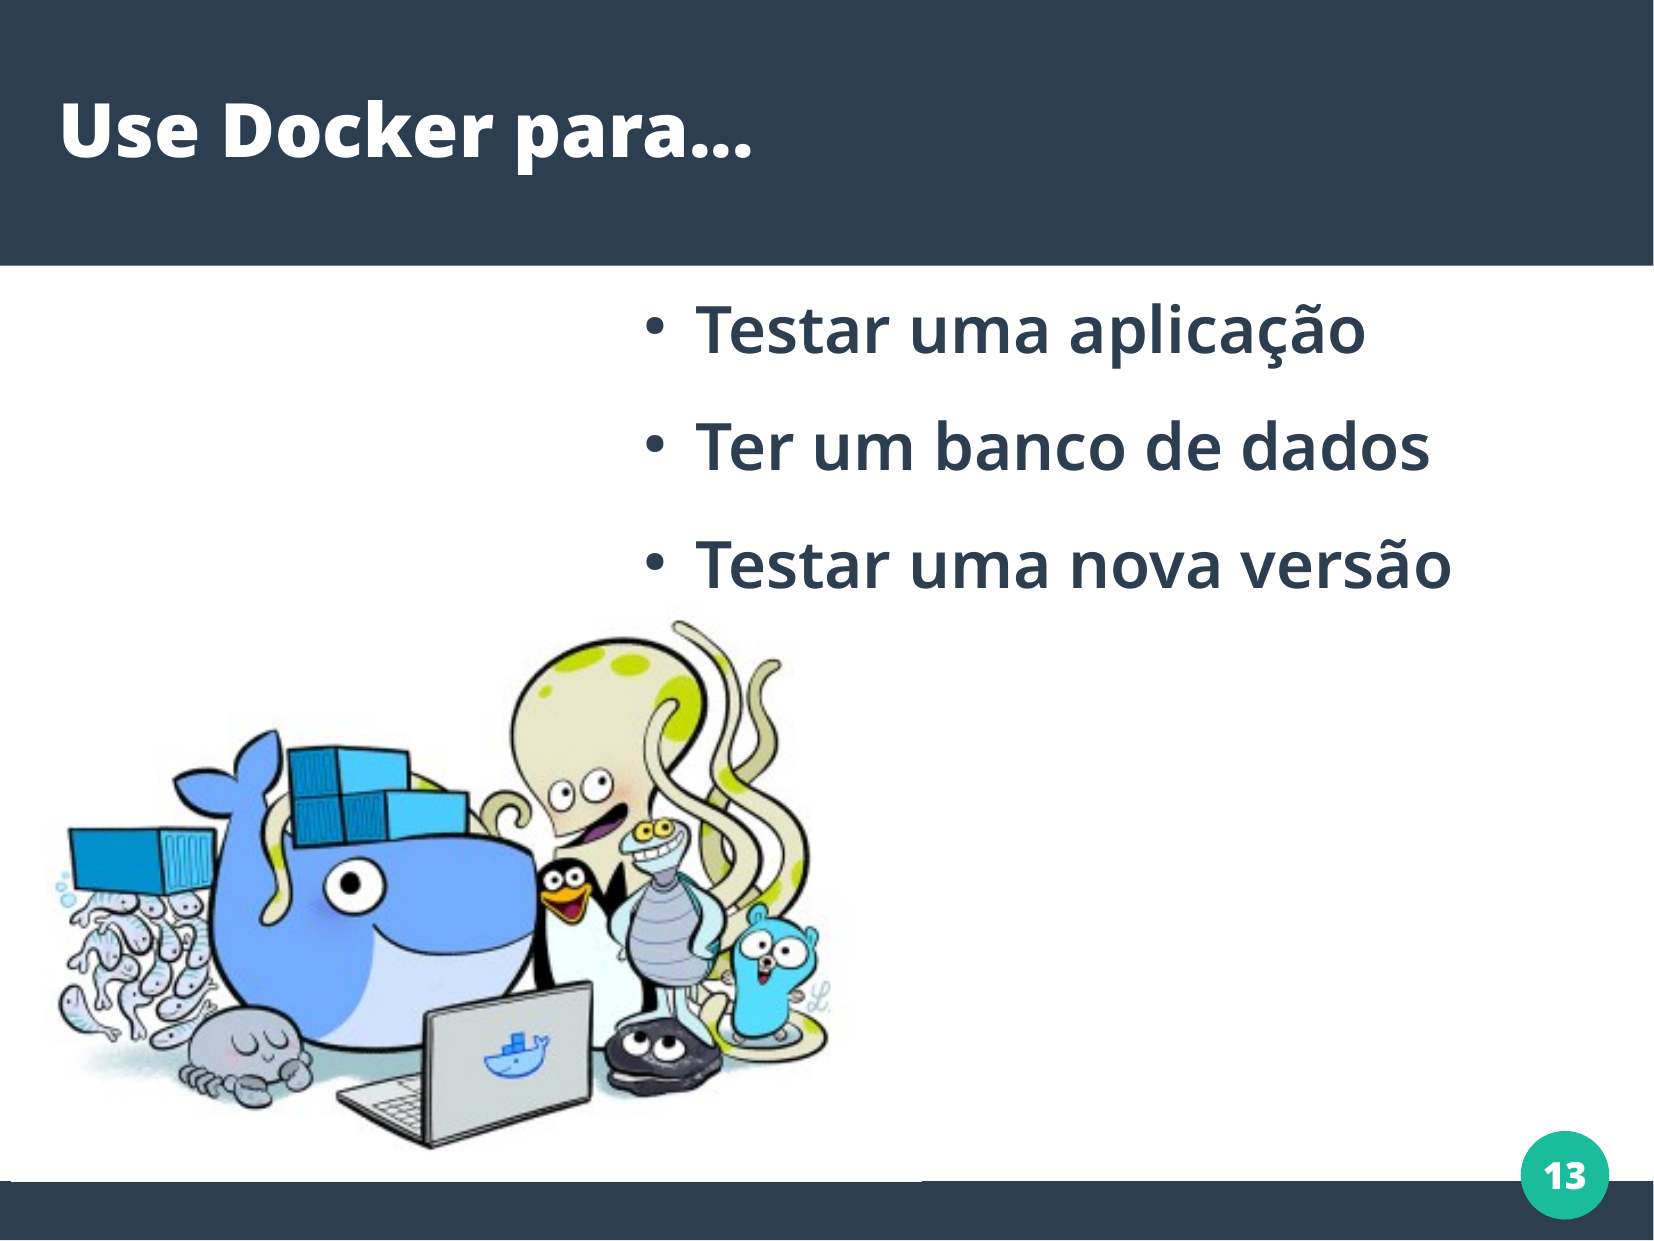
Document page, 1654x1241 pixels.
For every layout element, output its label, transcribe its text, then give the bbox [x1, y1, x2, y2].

picture [11, 569, 922, 1182]
title Use Docker para... [59, 49, 1595, 207]
list Testar uma aplicação Ter um banco de dados Testar uma nova versão [625, 283, 1642, 609]
